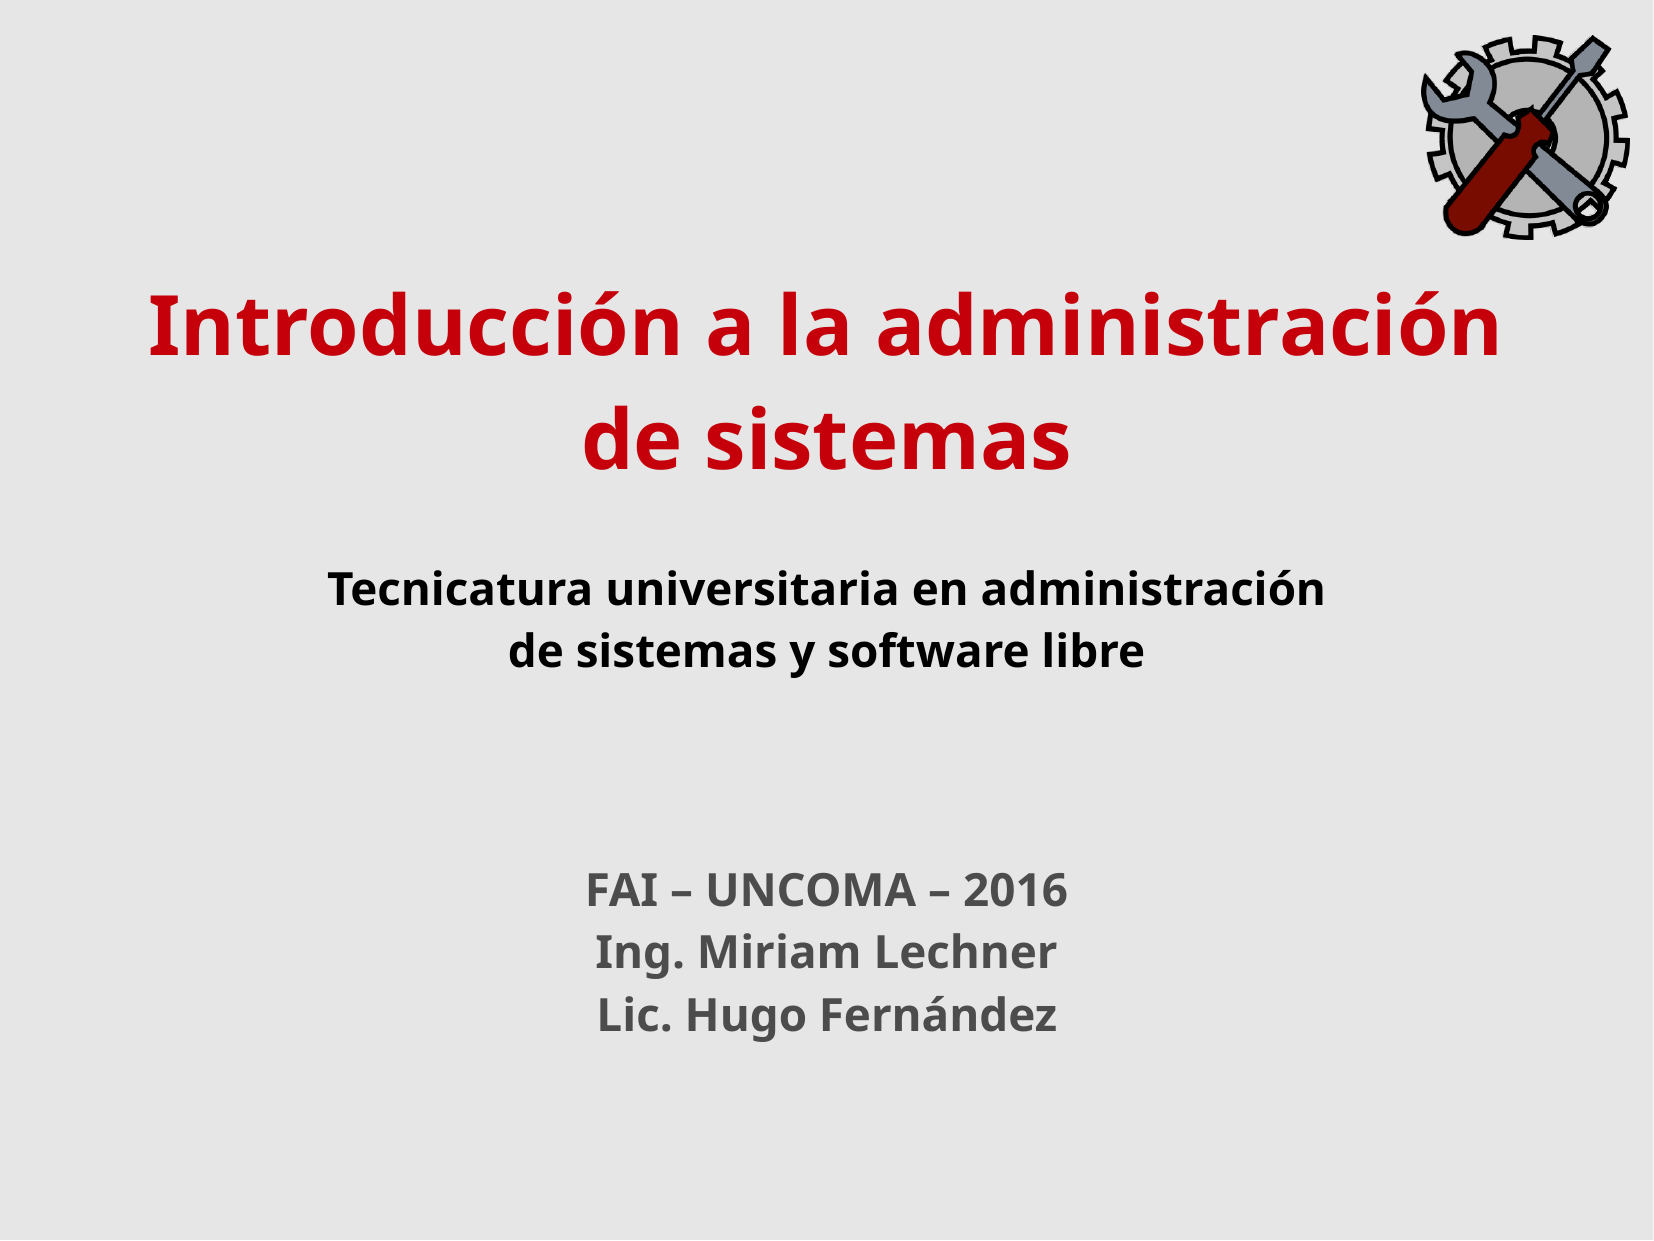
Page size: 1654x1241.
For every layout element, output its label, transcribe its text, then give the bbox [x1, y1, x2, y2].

picture [1421, 35, 1630, 240]
subtitle Introducción a la administración de sistemas Tecnicatura universitaria en administración de sistemas y software libre FAI – UNCOMA – 2016 Ing. Miriam Lechner Lic. Hugo Fernández [82, 126, 1571, 1186]
